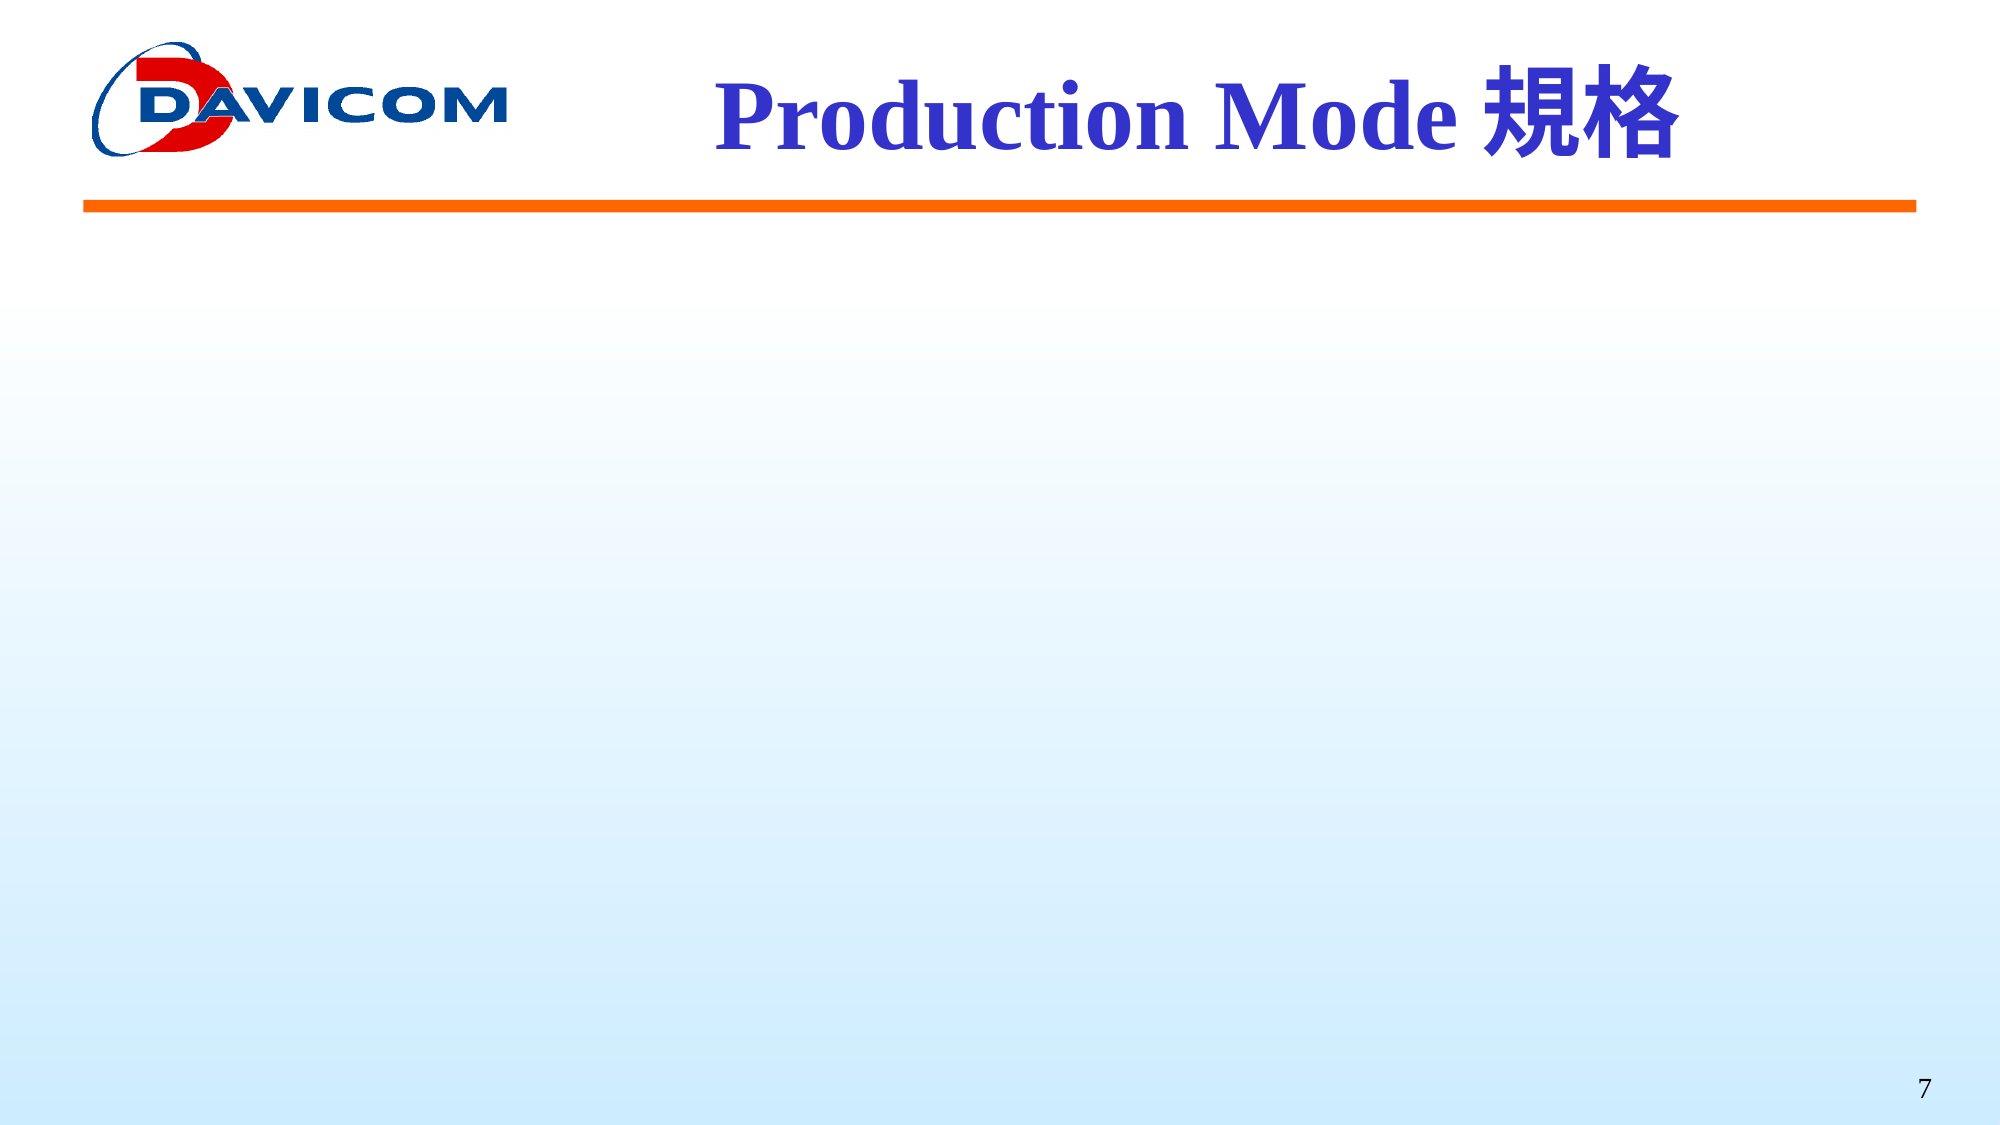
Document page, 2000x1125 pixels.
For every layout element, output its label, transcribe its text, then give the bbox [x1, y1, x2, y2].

title Production Mode規格 [513, 12, 1884, 200]
